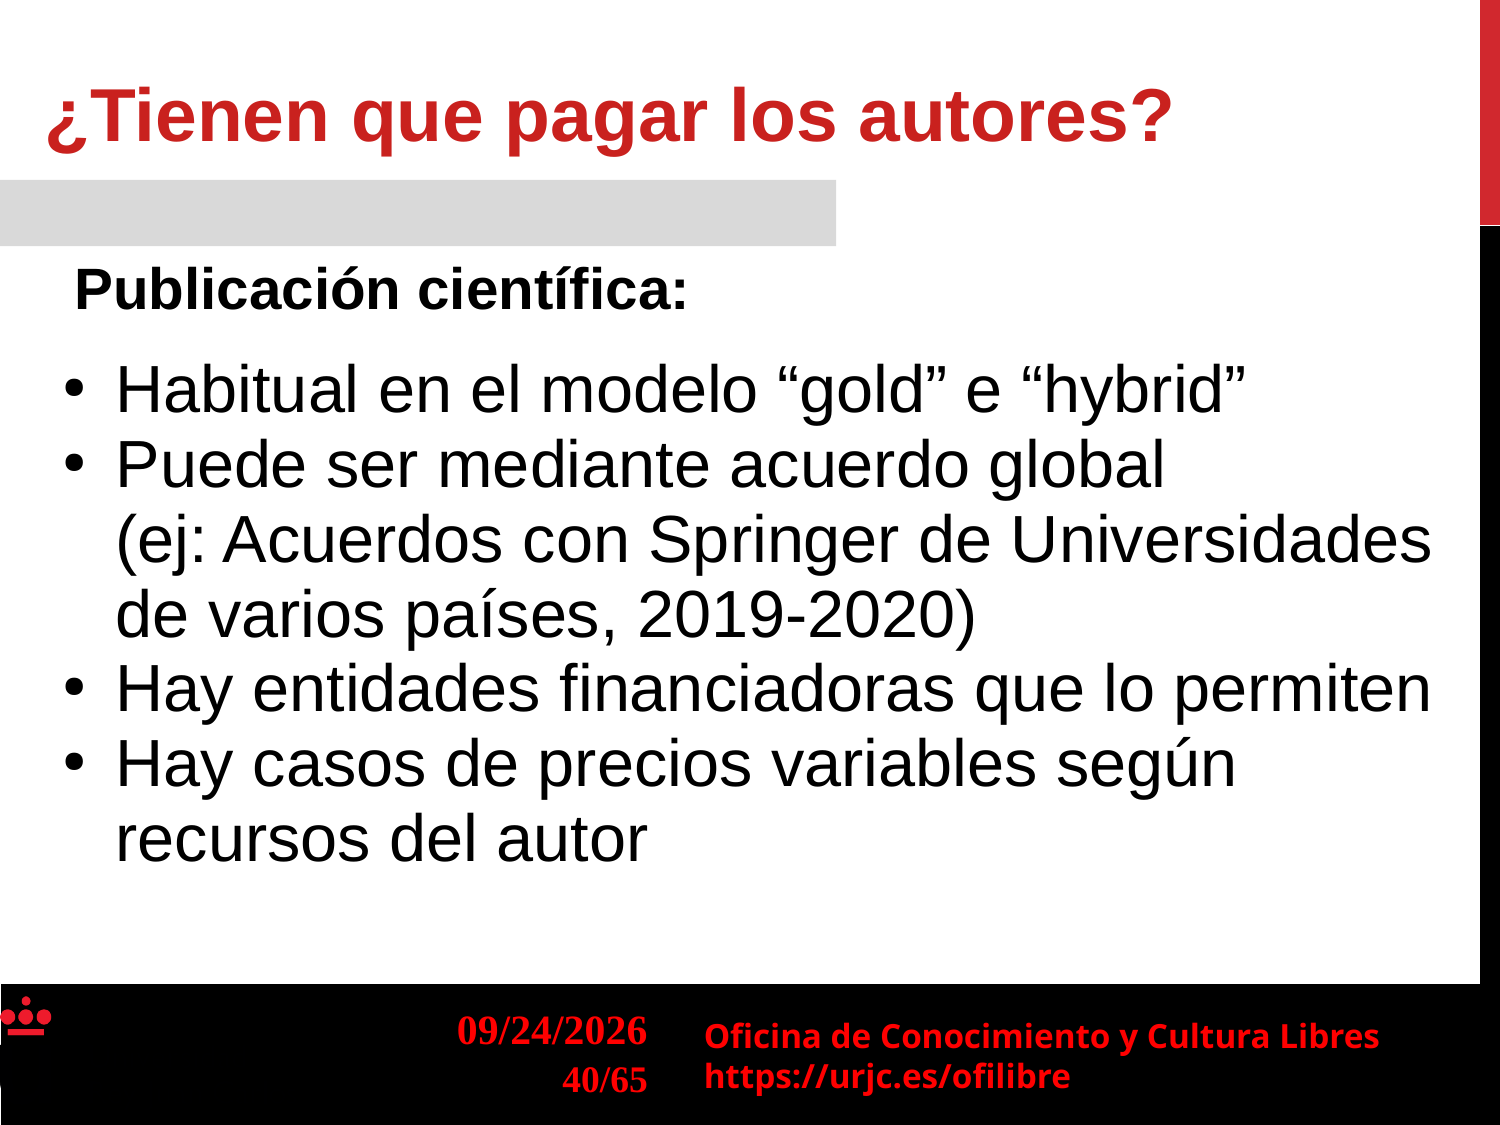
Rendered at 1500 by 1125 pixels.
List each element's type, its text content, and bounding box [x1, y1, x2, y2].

title [75, 15, 1425, 172]
text_box ¿Tienen que pagar los autores? [30, 66, 1306, 249]
text_box Publicación científica: [60, 248, 1066, 329]
text_box Habitual en el modelo “gold” e “hybrid” Puede ser mediante acuerdo global (ej: Acuerdos con Springer de Universidades de varios países, 2019-2020) Hay entidades financiadoras que lo permiten Hay casos de precios variables según recursos del autor [30, 345, 1471, 931]
